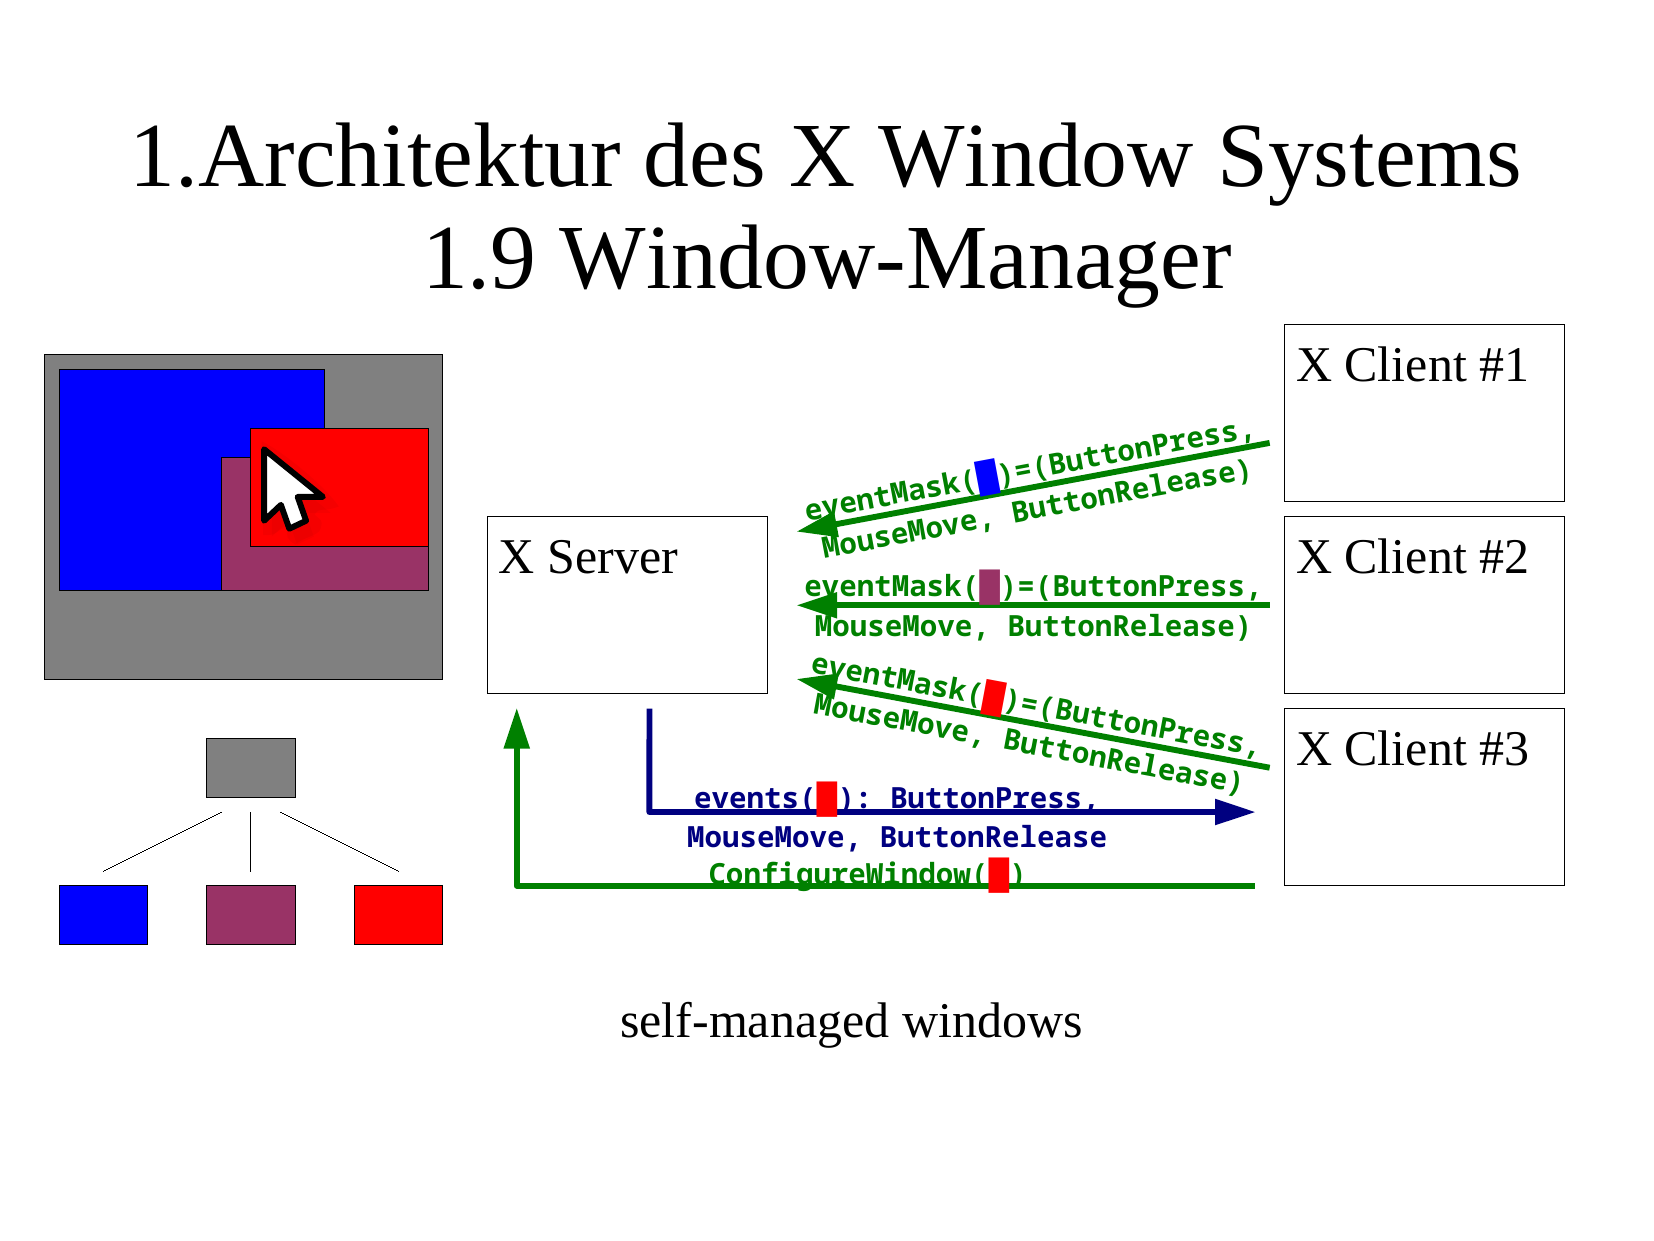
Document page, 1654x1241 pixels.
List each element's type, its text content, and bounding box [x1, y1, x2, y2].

text_box [44, 354, 443, 680]
text_box [206, 738, 296, 798]
text_box [206, 885, 296, 945]
text_box [59, 885, 148, 945]
text_box self-managed windows [620, 992, 1083, 1049]
text_box X Client #2 [1284, 516, 1565, 694]
text_box [354, 885, 443, 945]
text_box X Client #3 [1284, 708, 1565, 886]
text_box X Server [487, 516, 768, 694]
text_box events(█): ButtonPress, MouseMove, ButtonRelease [687, 776, 1108, 850]
text_box ConfigureWindow(█) [657, 852, 1078, 922]
text_box X Client #1 [1284, 324, 1565, 502]
title 1.Architektur des X Window Systems 1.9 Window-Manager [121, 102, 1534, 311]
